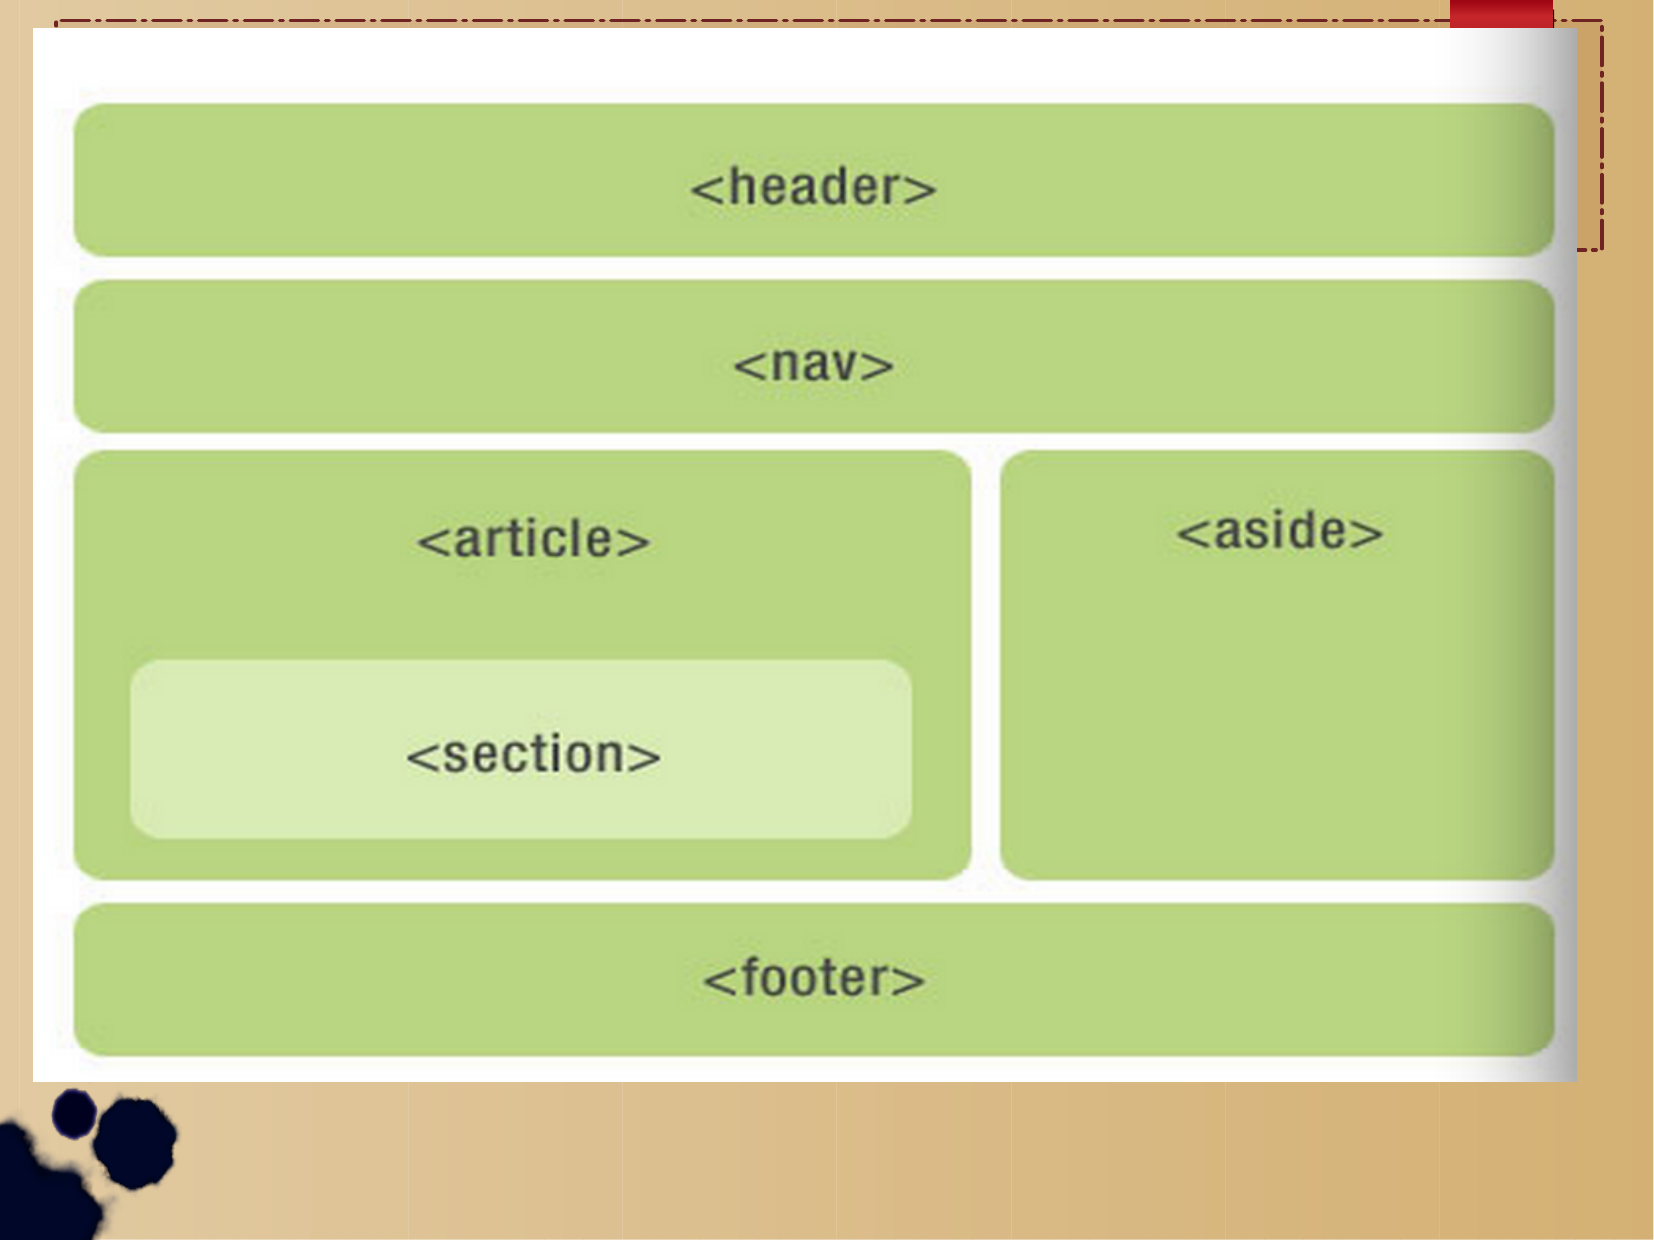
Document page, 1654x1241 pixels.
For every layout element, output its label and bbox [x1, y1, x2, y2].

picture [33, 28, 1577, 1082]
